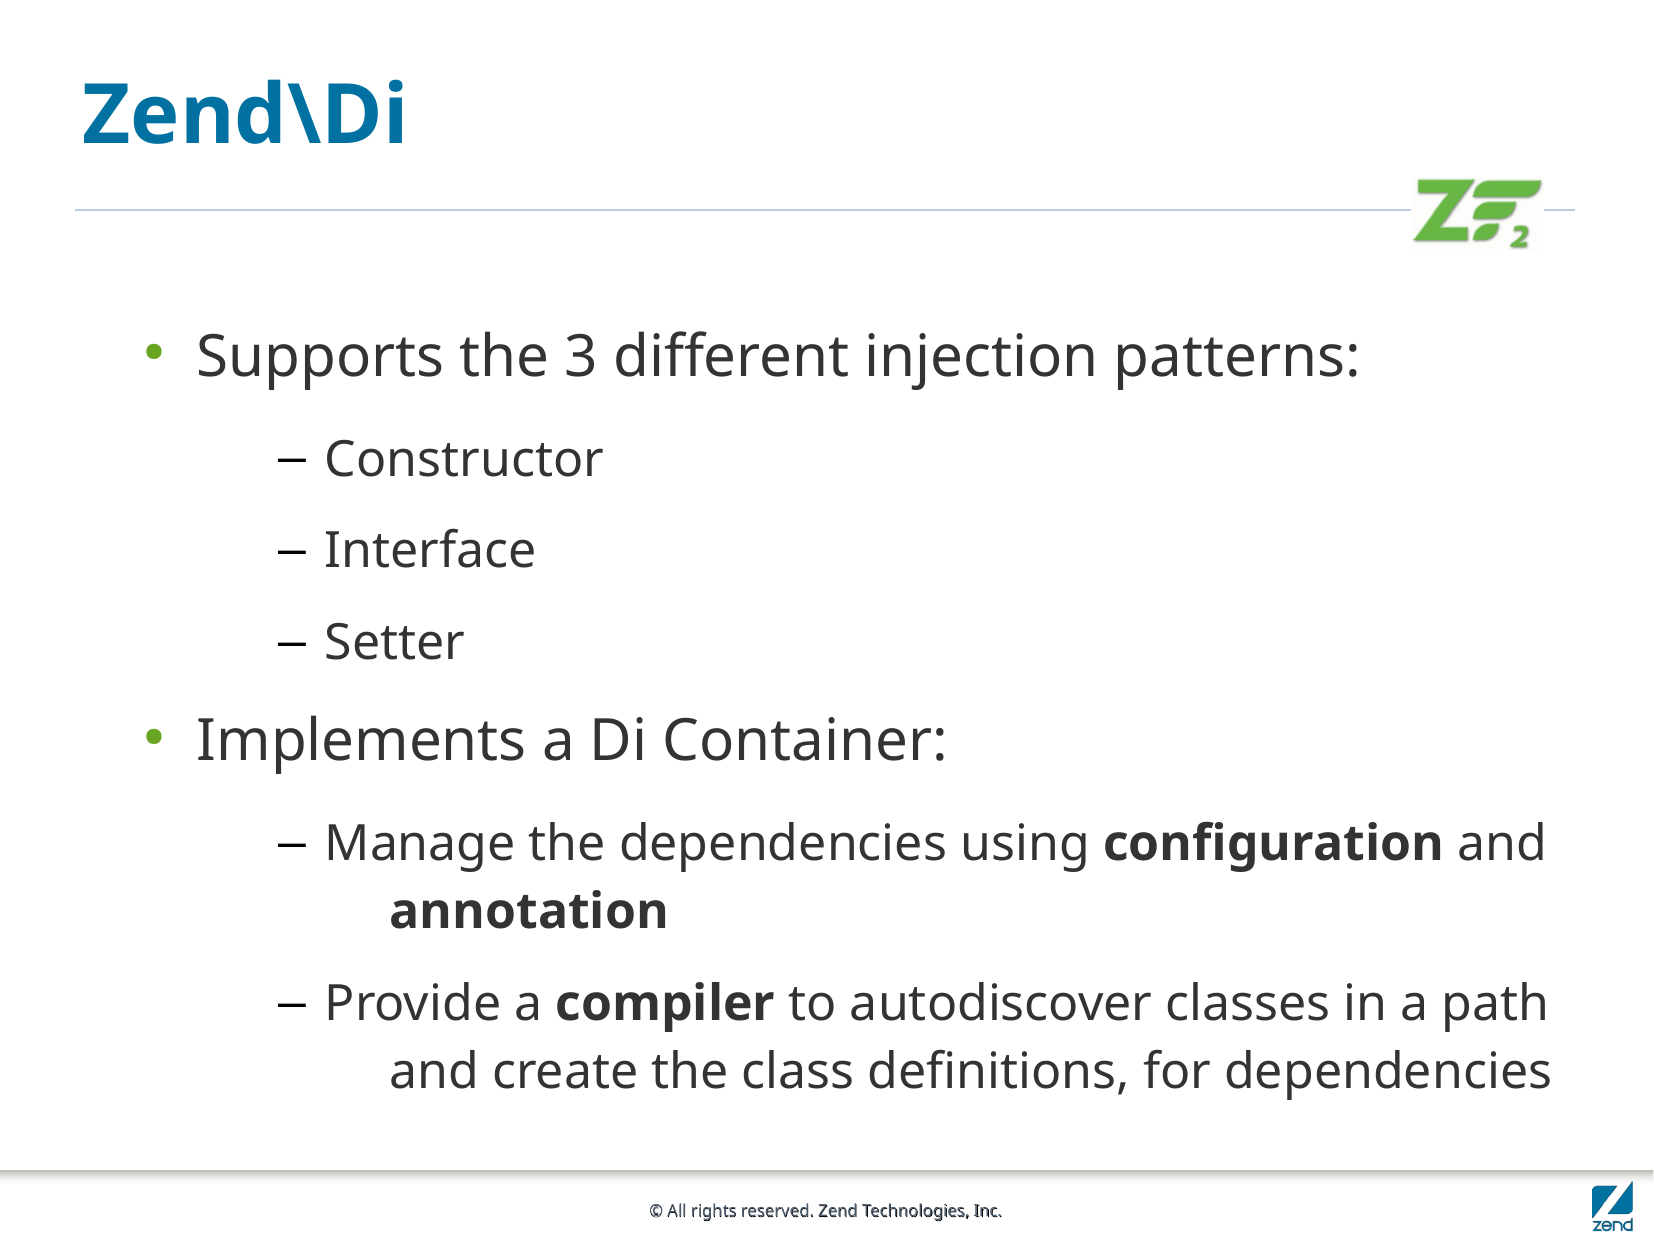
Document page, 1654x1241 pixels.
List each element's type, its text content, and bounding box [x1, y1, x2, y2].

list Supports the 3 different injection patterns: Constructor Interface Setter Implements a Di Container: Manage the dependencies using configuration and annotation Provide a compiler to autodiscover classes in a path and create the class definitions, for dependencies [126, 313, 1571, 1111]
picture [0, 1170, 1654, 1232]
title Zend\Di [82, 41, 1489, 169]
picture [1411, 177, 1544, 250]
